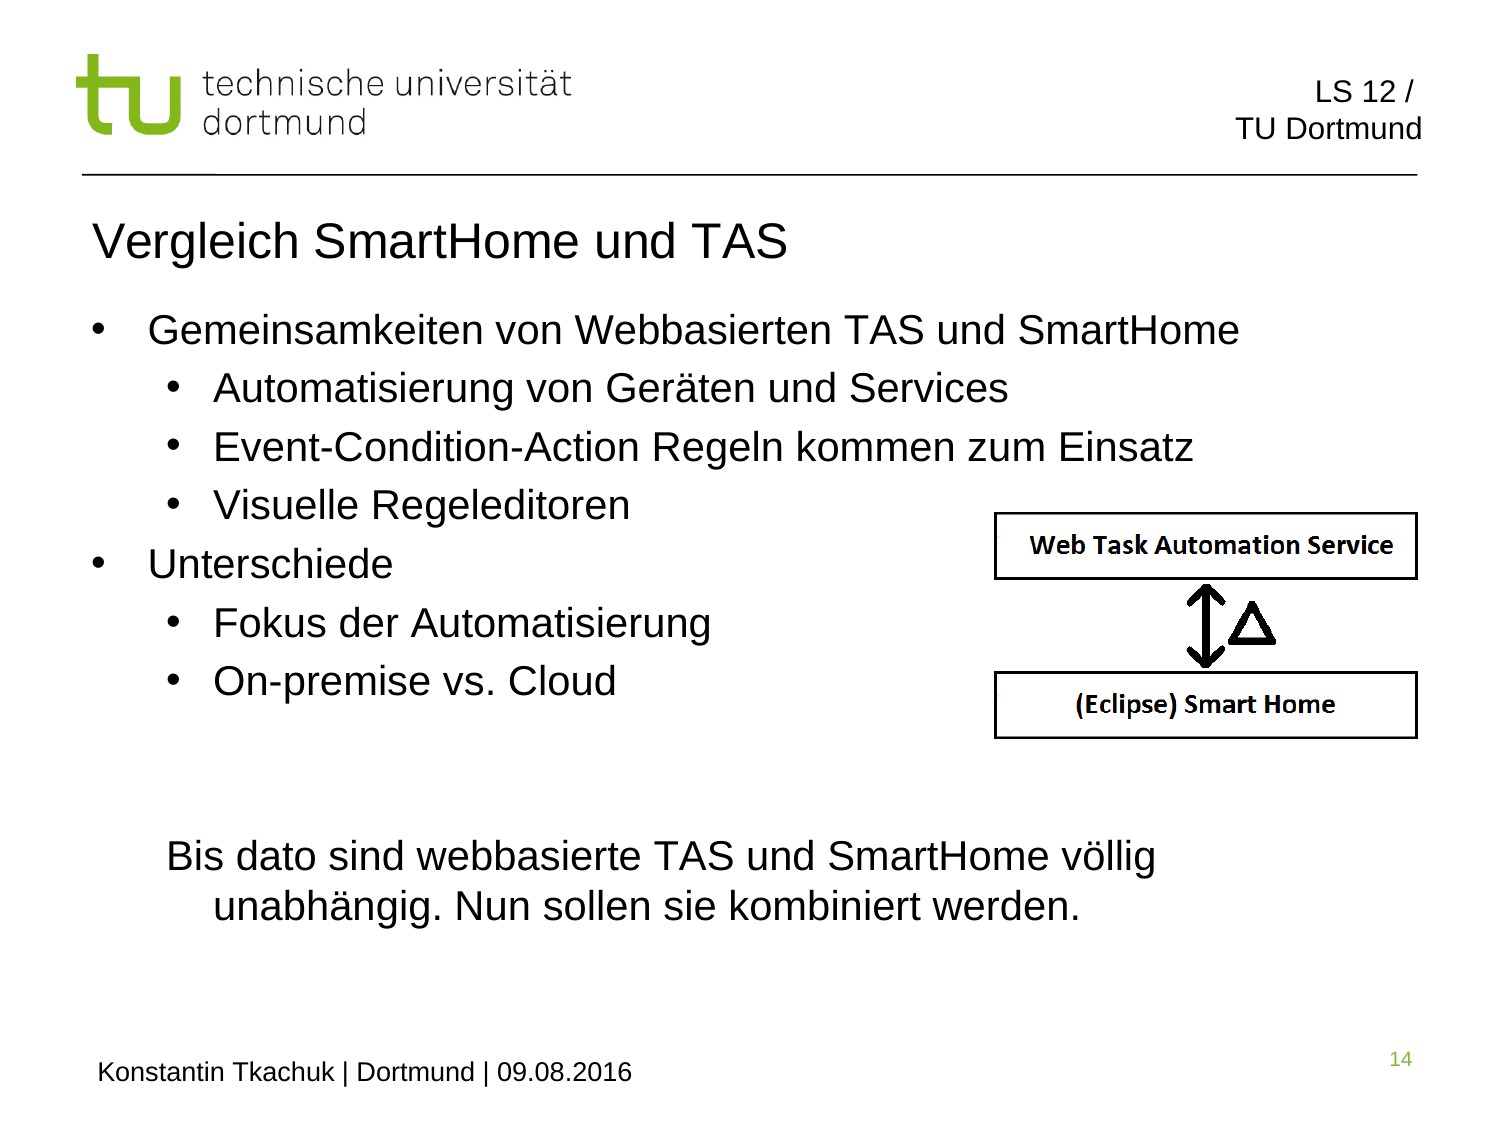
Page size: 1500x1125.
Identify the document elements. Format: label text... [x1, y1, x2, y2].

list Gemeinsamkeiten von Webbasierten TAS und SmartHome Automatisierung von Geräten und Services Event-Condition-Action Regeln kommen zum Einsatz Visuelle Regeleditoren Unterschiede Fokus der Automatisierung On-premise vs. Cloud Bis dato sind webbasierte TAS und SmartHome völlig unabhängig. Nun sollen sie kombiniert werden. [76, 295, 1410, 956]
text_box Konstantin Tkachuk | Dortmund | 09.08.2016 [82, 1046, 733, 1083]
picture [76, 54, 573, 145]
picture [986, 502, 1426, 749]
title Vergleich SmartHome und TAS [77, 183, 1411, 295]
